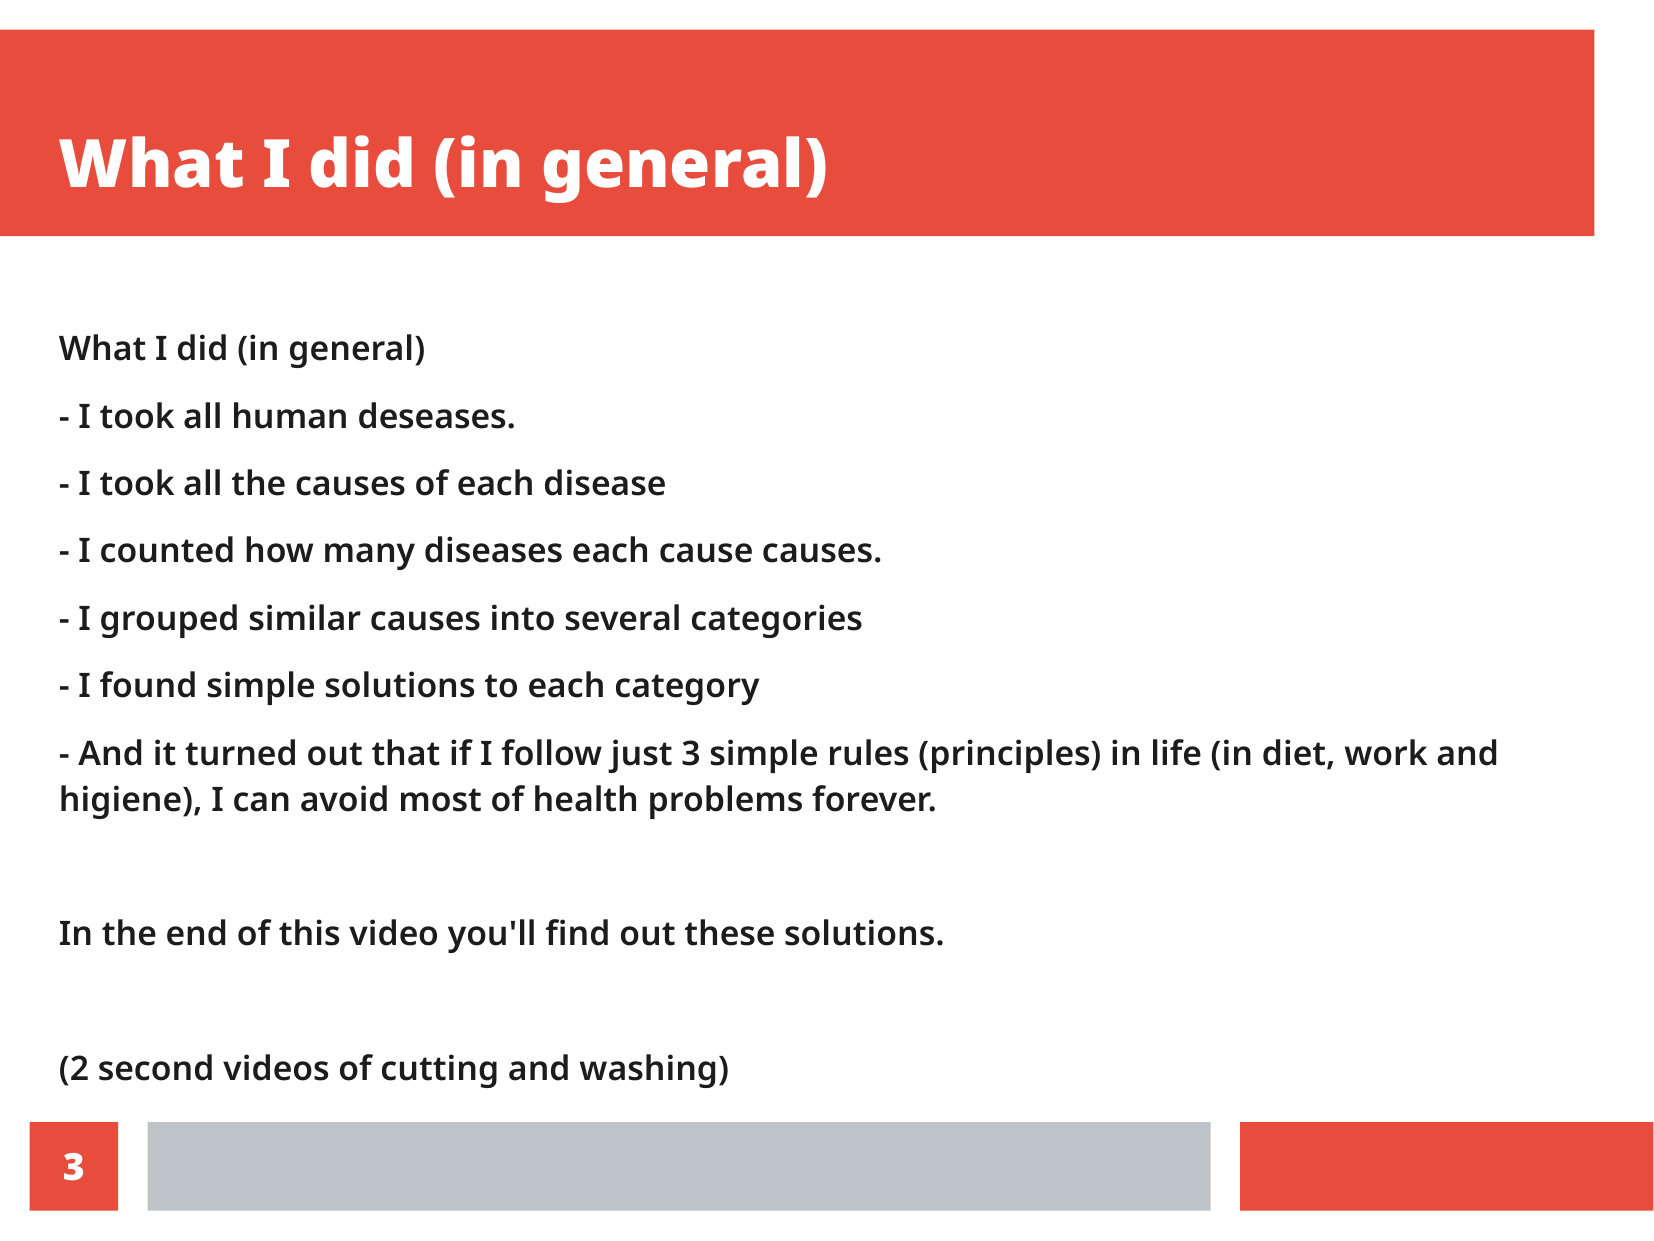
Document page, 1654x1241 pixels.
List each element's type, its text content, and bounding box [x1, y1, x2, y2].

list What I did (in general) - I took all human deseases. - I took all the causes of each disease - I counted how many diseases each cause causes. - I grouped similar causes into several categories - I found simple solutions to each category - And it turned out that if I follow just 3 simple rules (principles) in life (in diet, work and higiene), I can avoid most of health problems forever. In the end of this video you'll find out these solutions. (2 second videos of cutting and washing) [59, 324, 1565, 1093]
title What I did (in general) [59, 59, 1595, 207]
